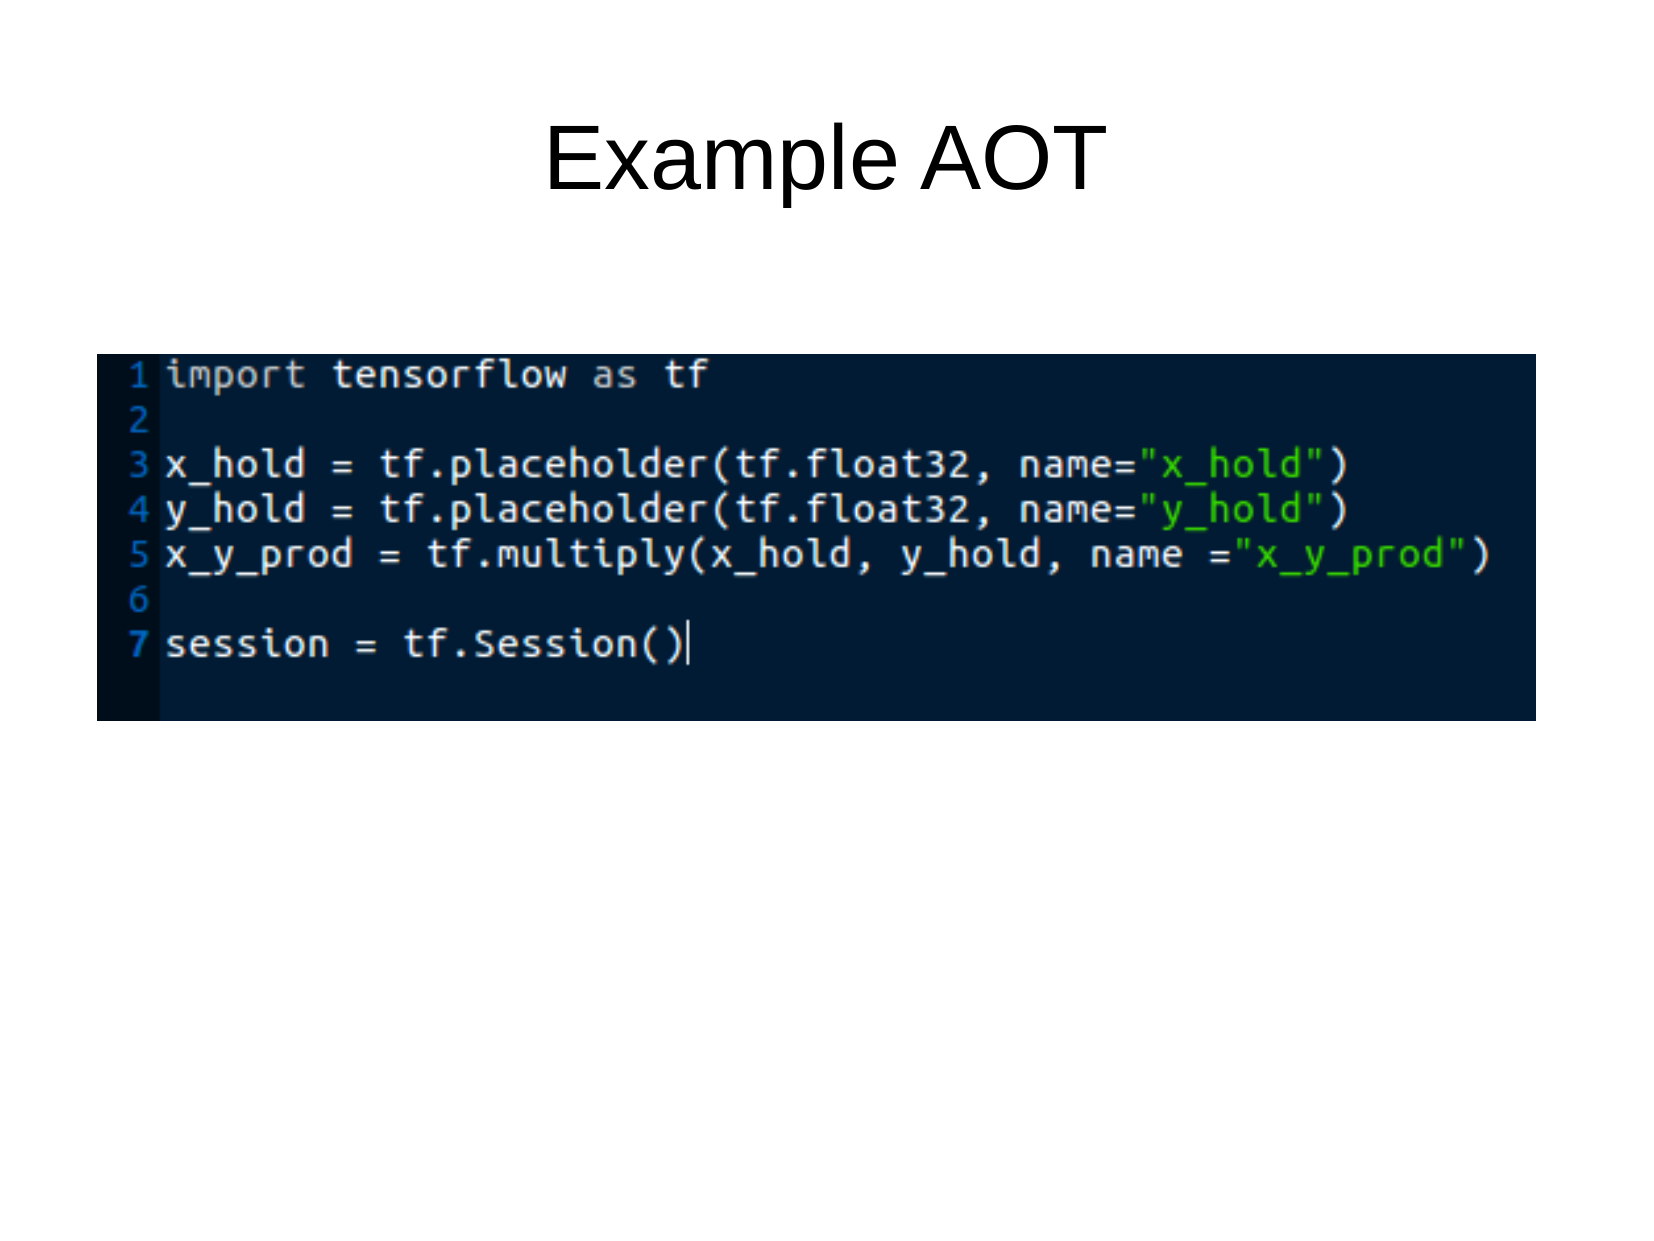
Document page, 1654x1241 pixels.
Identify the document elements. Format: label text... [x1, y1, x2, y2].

picture [97, 354, 1536, 721]
text_box Example AOT [82, 49, 1571, 257]
